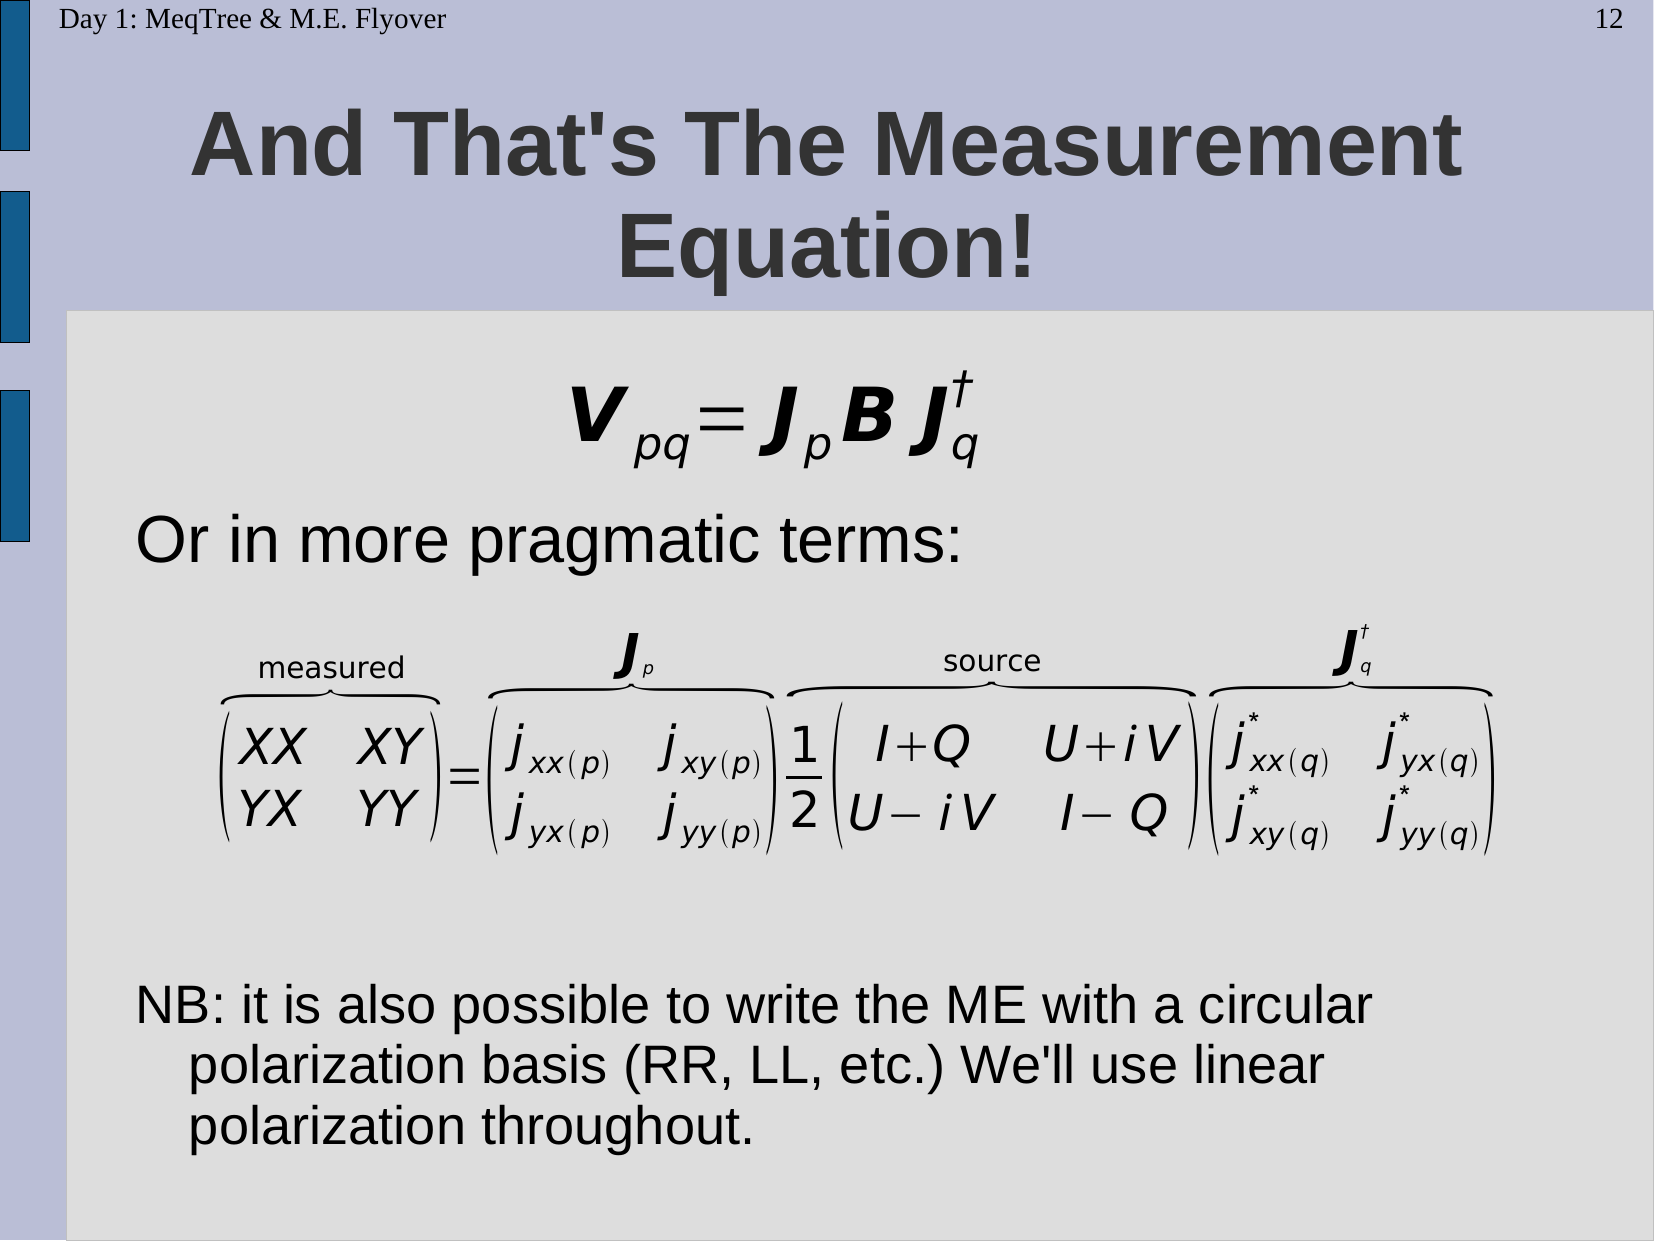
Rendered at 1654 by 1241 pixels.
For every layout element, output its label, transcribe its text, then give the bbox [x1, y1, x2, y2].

list Or in more pragmatic terms: [118, 501, 1531, 621]
list NB: it is also possible to write the ME with a circular polarization basis (RR, LL, etc.) We'll use linear polarization throughout. [118, 974, 1531, 1164]
title And That's The Measurement Equation! [121, 87, 1534, 302]
chart [560, 362, 986, 471]
chart [210, 621, 1506, 859]
